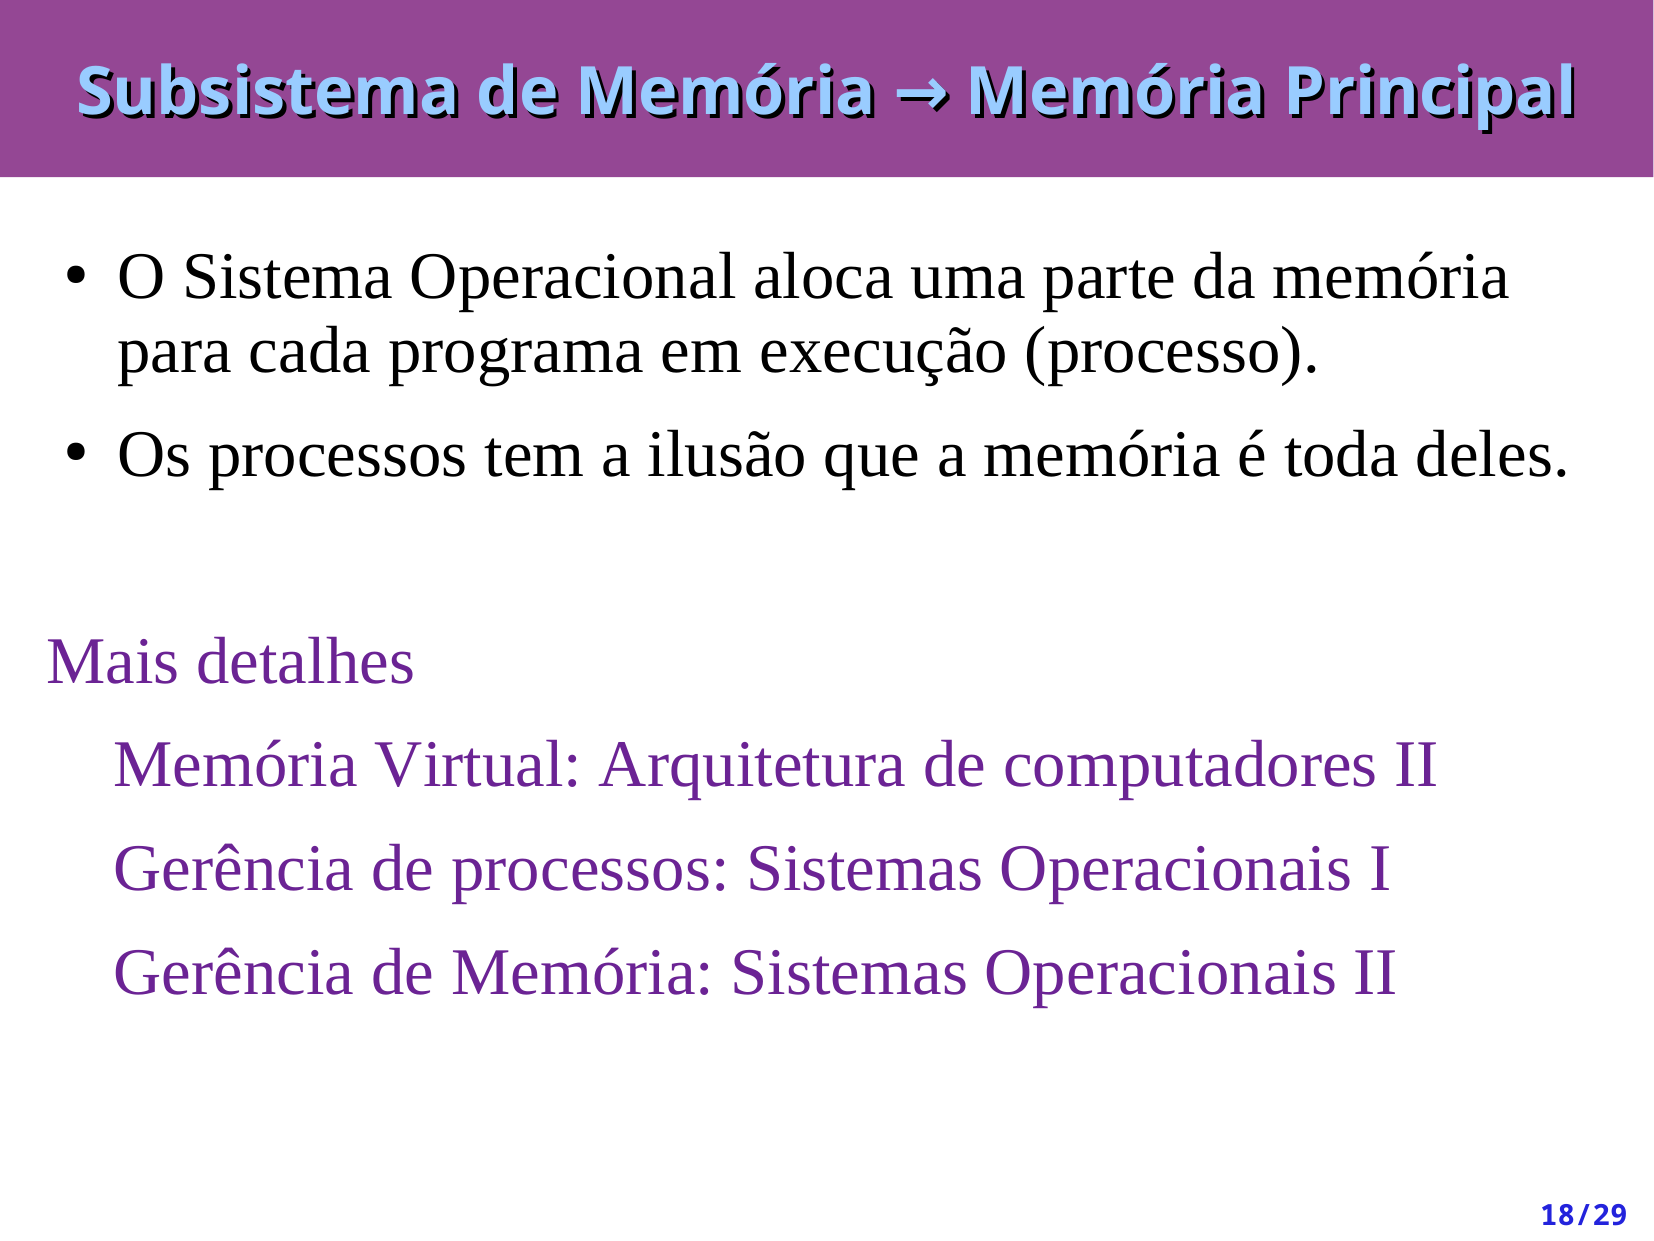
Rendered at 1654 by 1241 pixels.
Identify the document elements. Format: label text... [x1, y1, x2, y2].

list O Sistema Operacional aloca uma parte da memória para cada programa em execução (processo). Os processos tem a ilusão que a memória é toda deles. Mais detalhes Memória Virtual: Arquitetura de computadores II Gerência de processos: Sistemas Operacionais I Gerência de Memória: Sistemas Operacionais II [46, 239, 1586, 1113]
title Subsistema de Memória → Memória Principal [0, 0, 1654, 178]
